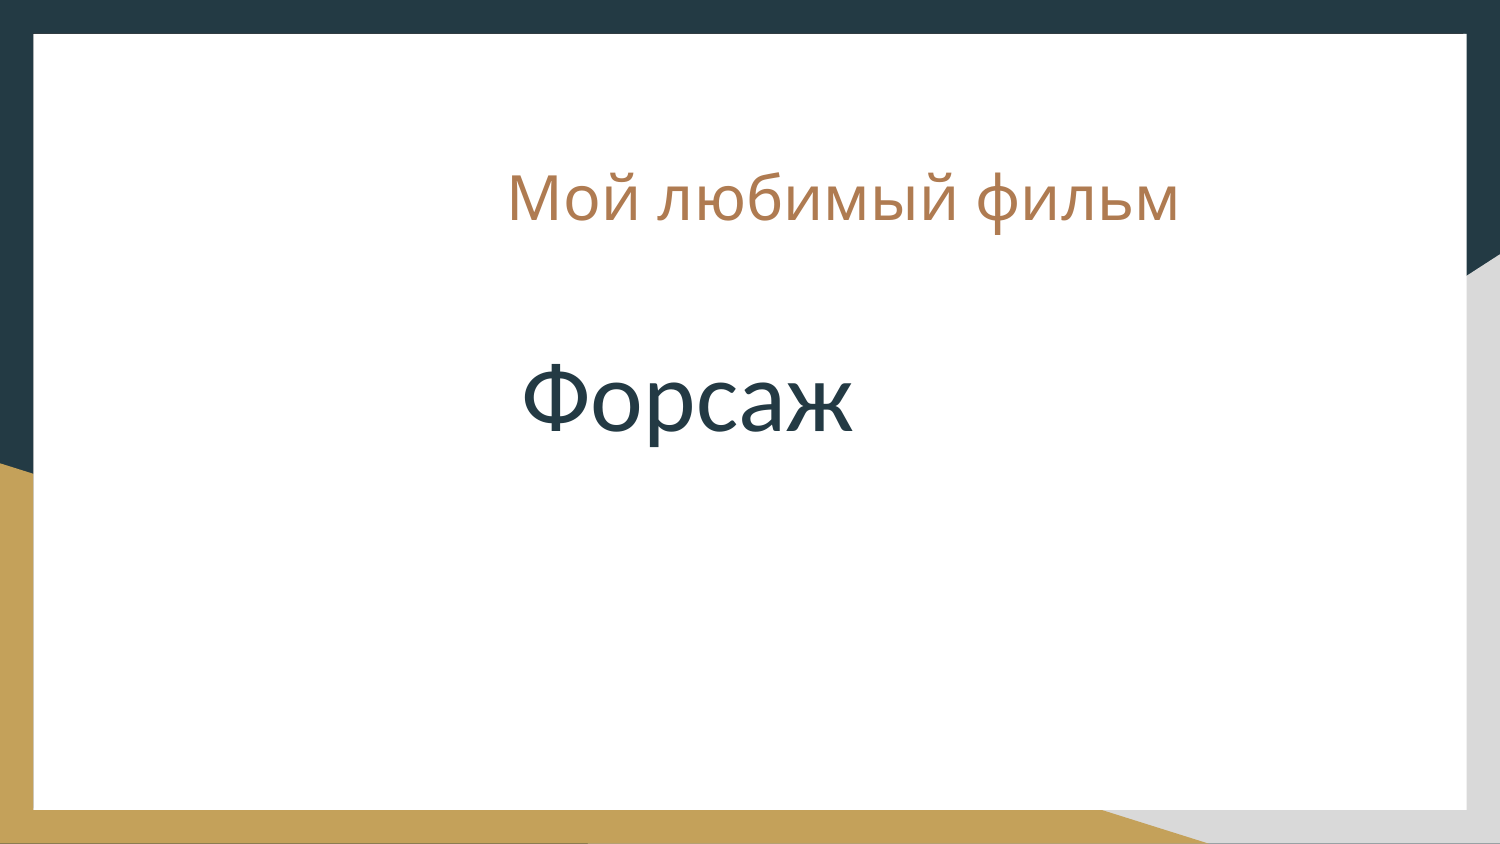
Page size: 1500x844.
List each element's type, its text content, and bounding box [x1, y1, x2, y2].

title Мой любимый фильм [134, 138, 1366, 296]
list Форсаж [134, 326, 1366, 729]
